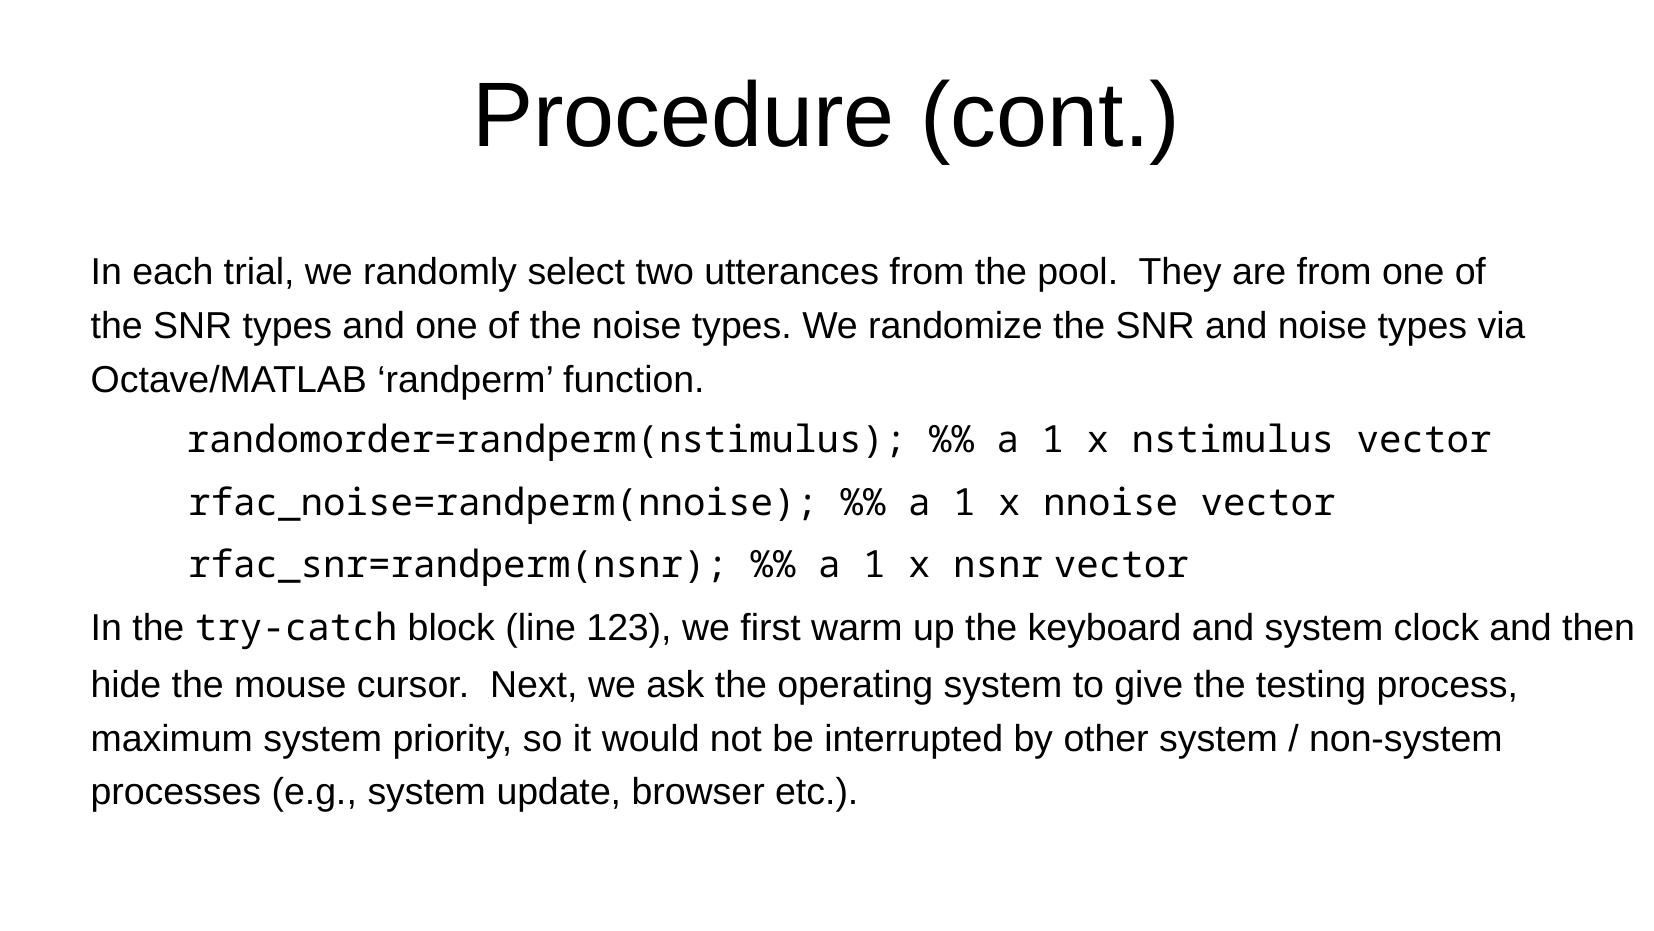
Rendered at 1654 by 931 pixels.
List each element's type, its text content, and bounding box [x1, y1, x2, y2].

title Procedure (cont.) [82, 37, 1571, 193]
text_box In each trial, we randomly select two utterances from the pool. They are from one of the SNR types and one of the noise types. We randomize the SNR and noise types via Octave/MATLAB ‘randperm’ function. randomorder=randperm(nstimulus); %% a 1 x nstimulus vector rfac_noise=randperm(nnoise); %% a 1 x nnoise vector rfac_snr=randperm(nsnr); %% a 1 x nsnr vector In the try-catch block (line 123), we first warm up the keyboard and system clock and then hide the mouse cursor. Next, we ask the operating system to give the testing process, maximum system priority, so it would not be interrupted by other system / non-system processes (e.g., system update, browser etc.). [75, 243, 1654, 780]
